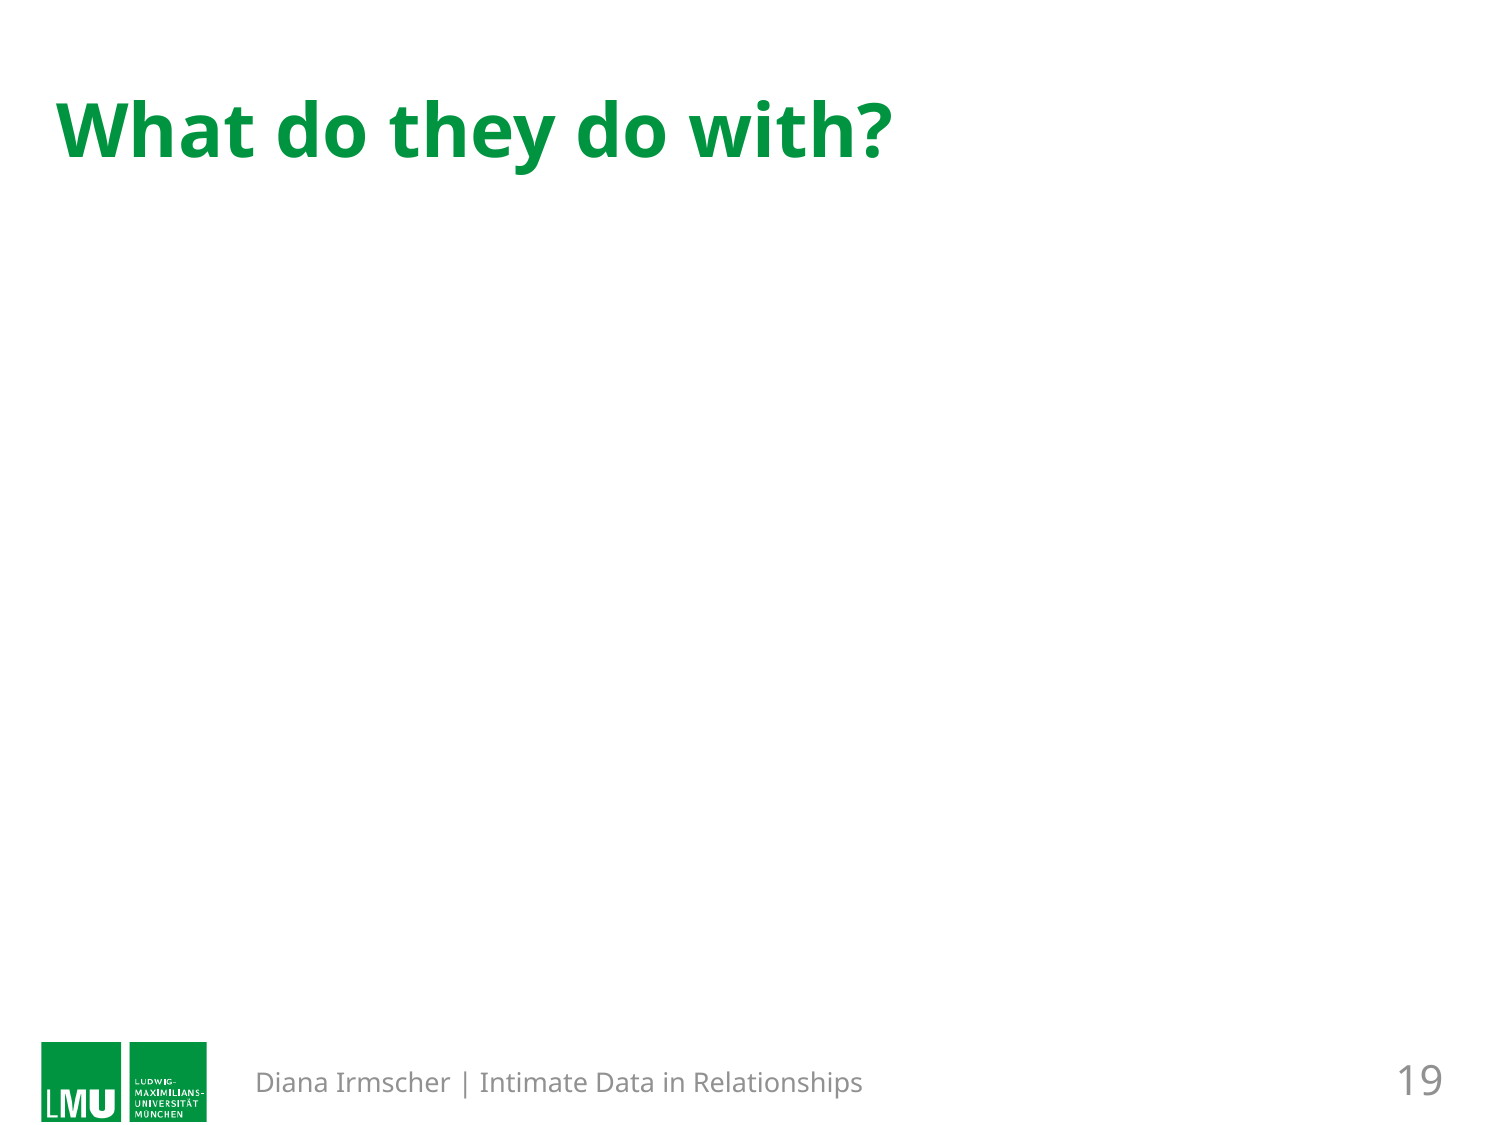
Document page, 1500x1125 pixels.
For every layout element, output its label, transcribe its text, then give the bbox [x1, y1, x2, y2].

title What do they do with? [41, 37, 1459, 217]
footer Diana Irmscher | Intimate Data in Relationships [240, 1046, 963, 1117]
slide_number <Foliennummer> [1014, 1046, 1459, 1117]
